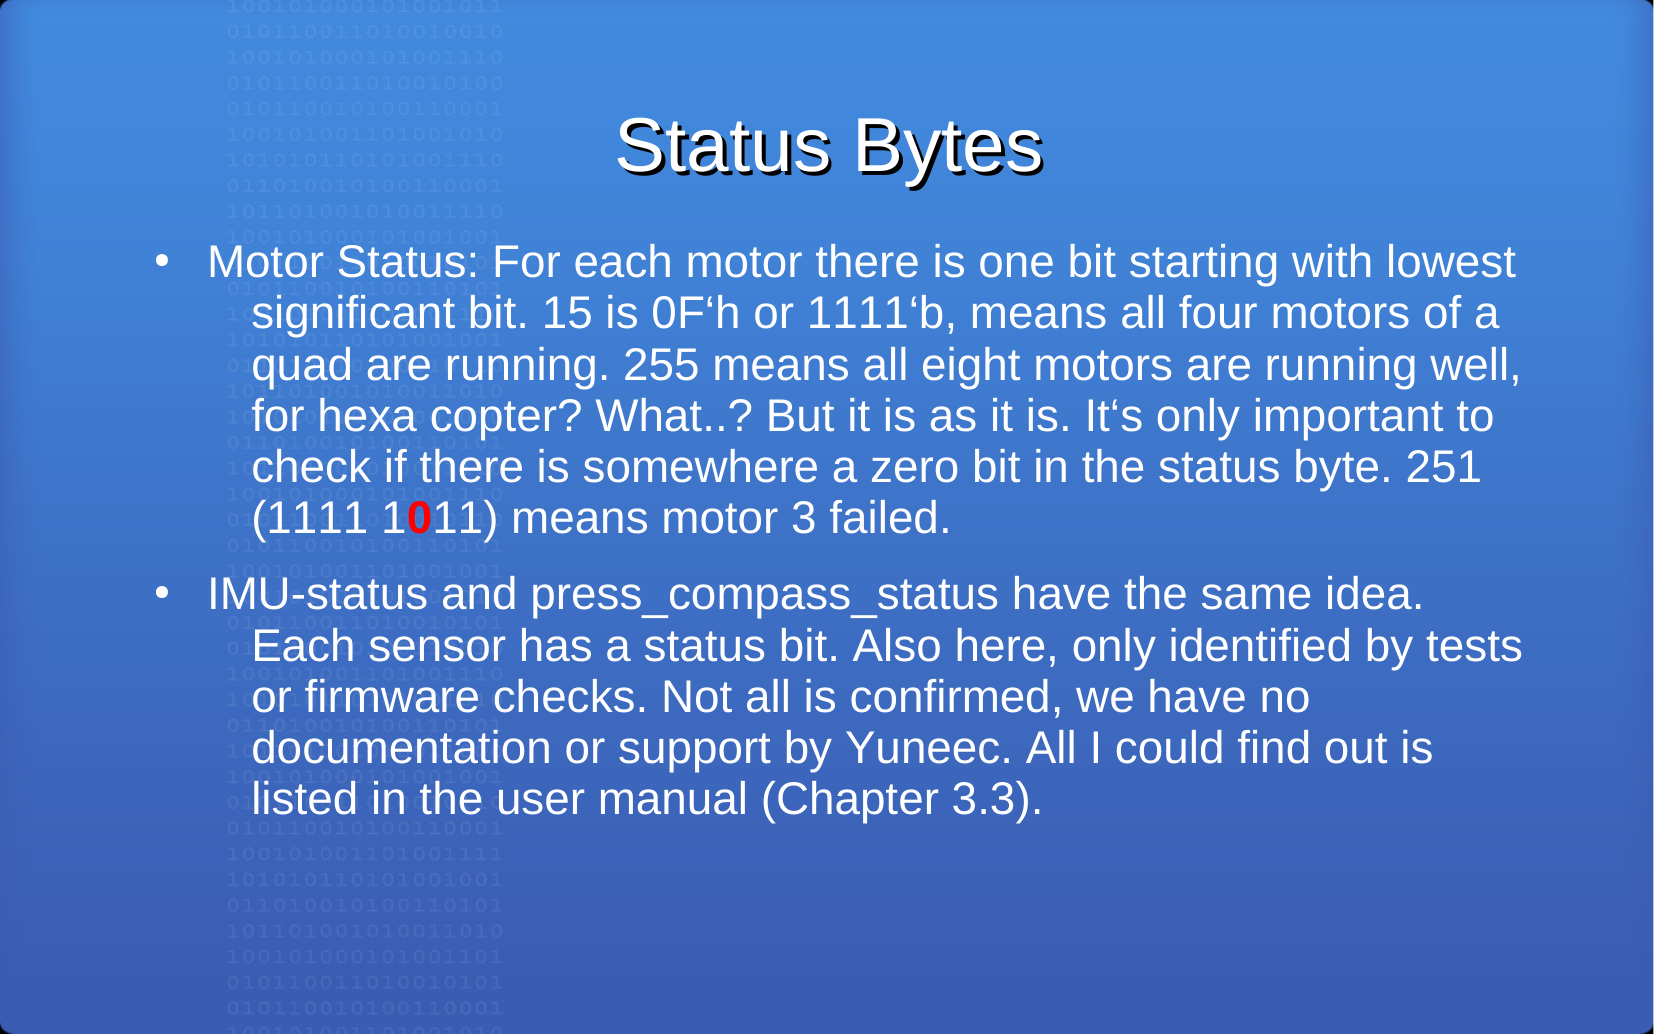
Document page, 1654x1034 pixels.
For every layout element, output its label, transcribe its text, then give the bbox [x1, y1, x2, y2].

title Status Bytes [123, 59, 1536, 232]
list Motor Status: For each motor there is one bit starting with lowest significant bit. 15 is 0F‘h or 1111‘b, means all four motors of a quad are running. 255 means all eight motors are running well, for hexa copter? What..? But it is as it is. It‘s only important to check if there is somewhere a zero bit in the status byte. 251 (1111 1011) means motor 3 failed. IMU-status and press_compass_status have the same idea. Each sensor has a status bit. Also here, only identified by tests or firmware checks. Not all is confirmed, we have no documentation or support by Yuneec. All I could find out is listed in the user manual (Chapter 3.3). [121, 236, 1534, 939]
picture [0, 0, 1654, 1034]
